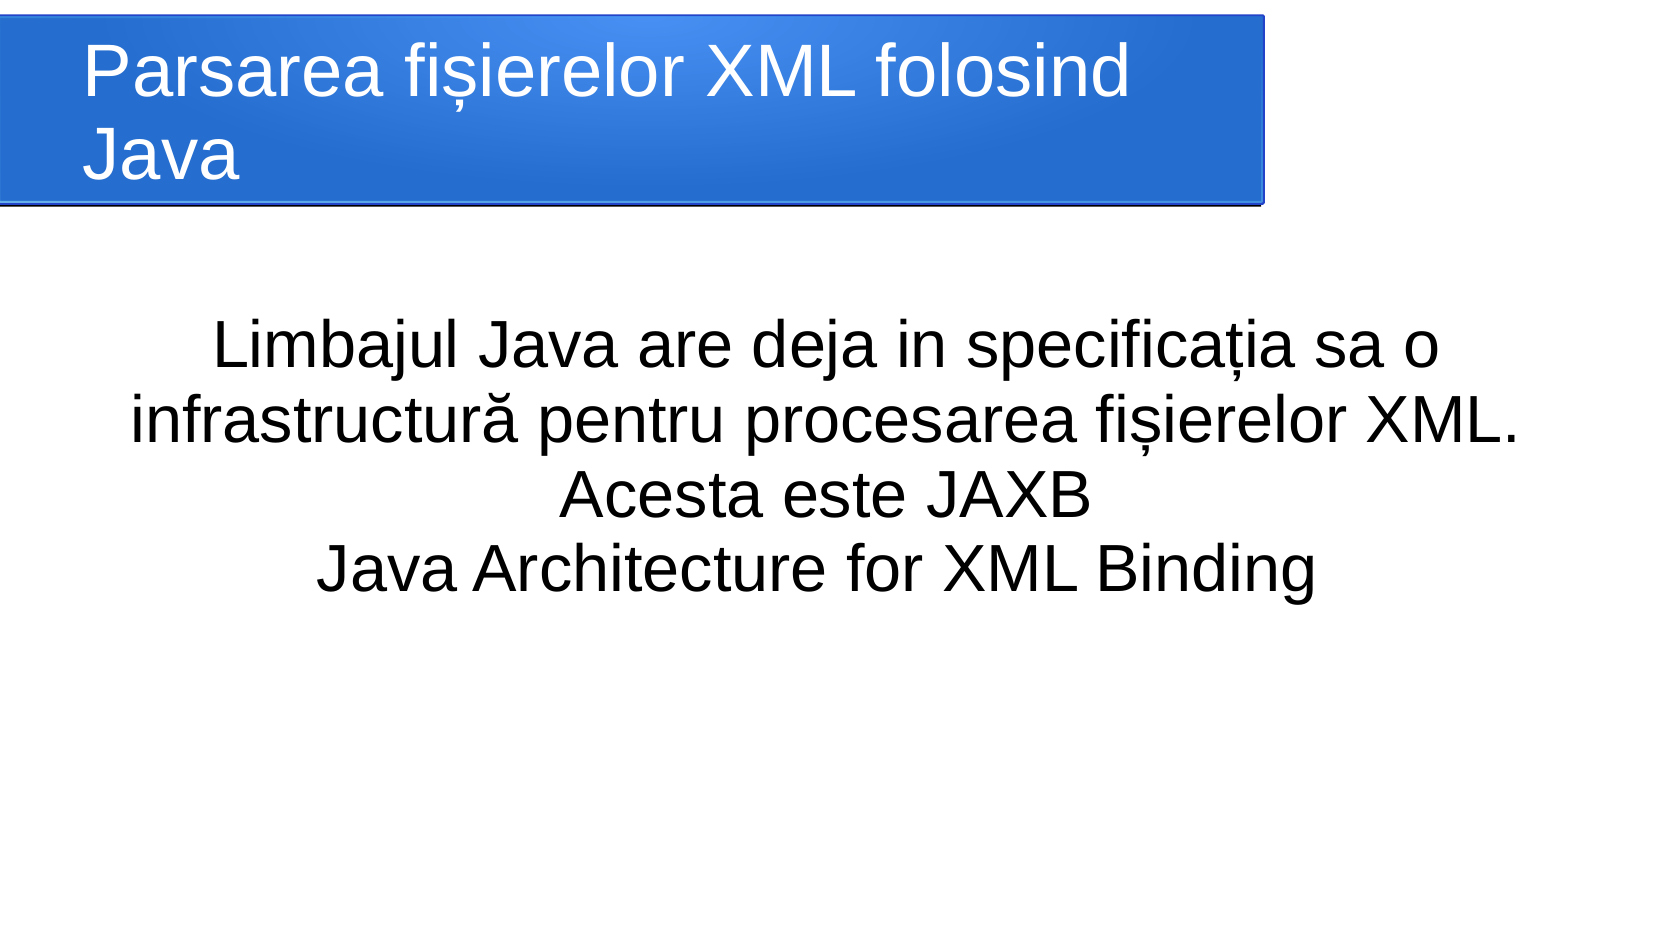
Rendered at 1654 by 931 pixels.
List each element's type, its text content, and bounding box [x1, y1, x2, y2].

title Parsarea fișierelor XML folosind Java [82, 29, 1235, 196]
subtitle Limbajul Java are deja in specificația sa o infrastructură pentru procesarea fișierelor XML. Acesta este JAXB Java Architecture for XML Binding [82, 224, 1571, 764]
